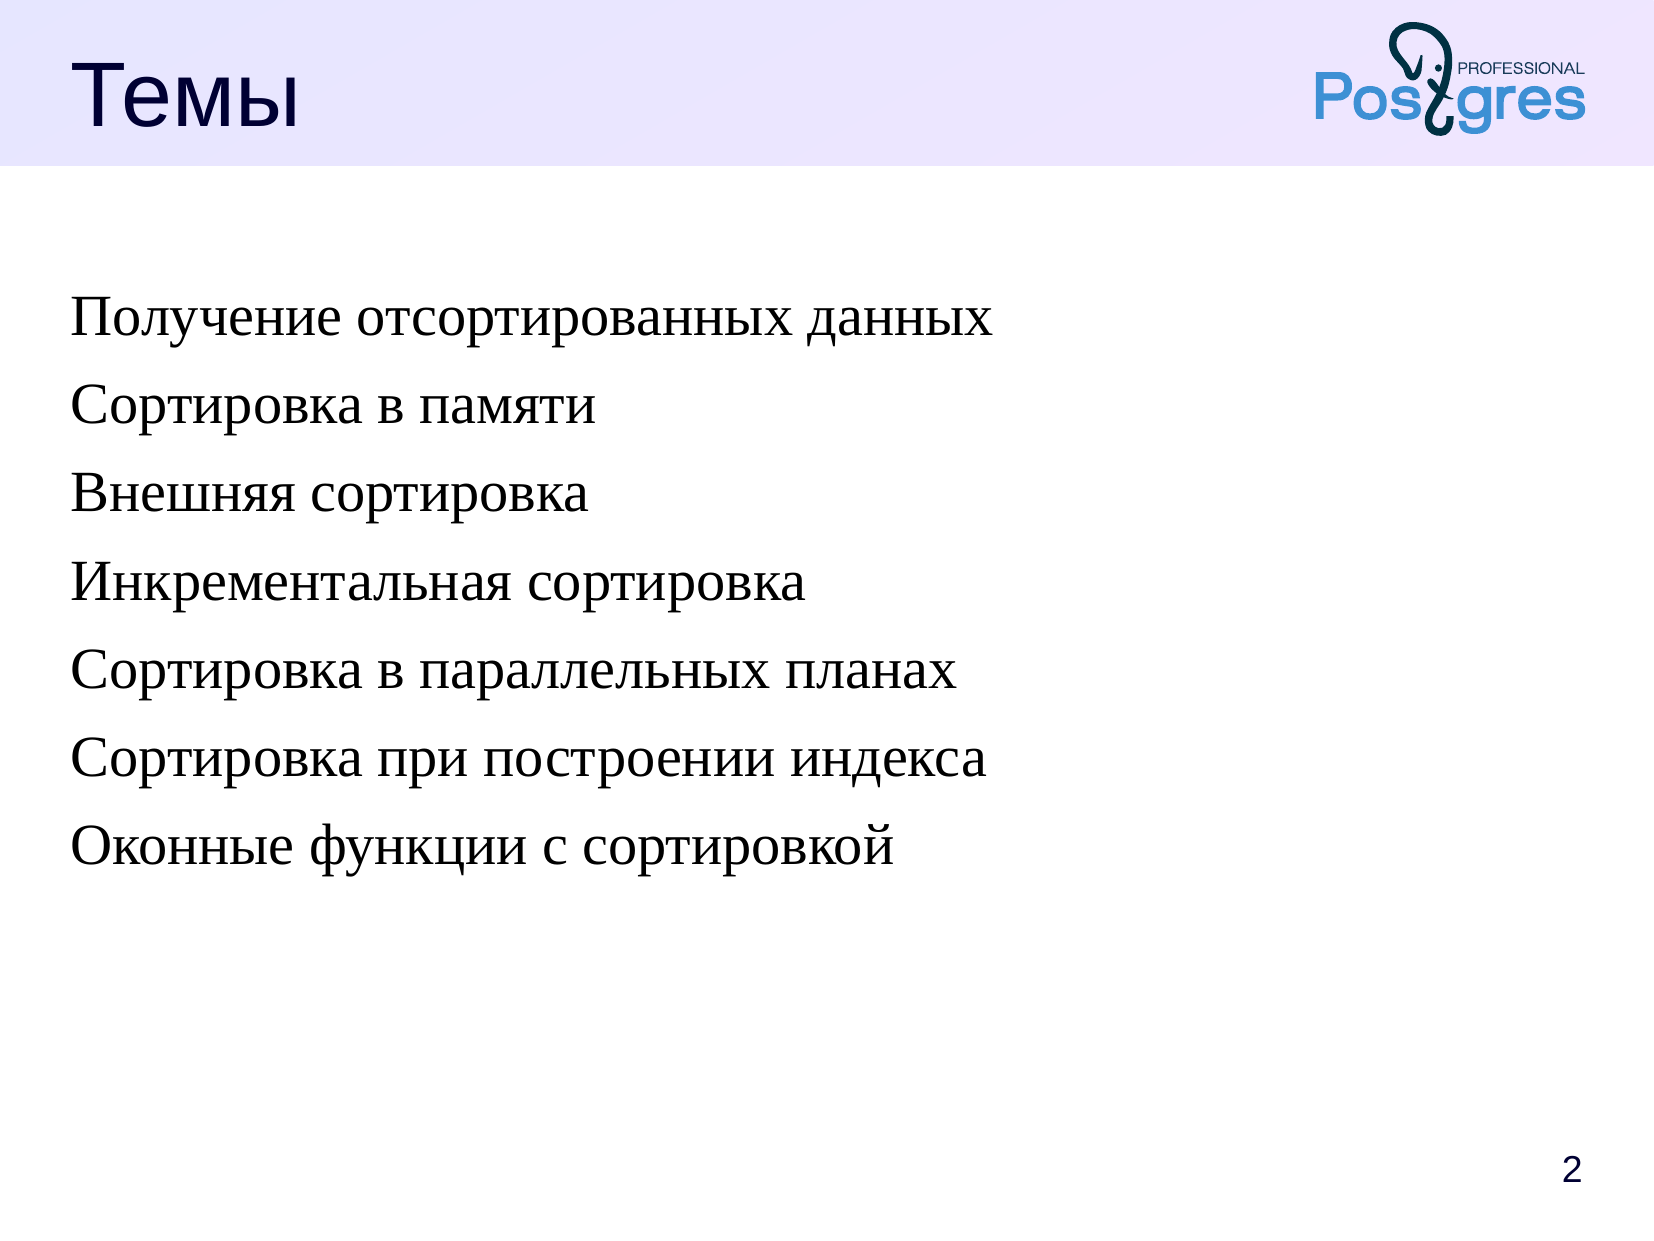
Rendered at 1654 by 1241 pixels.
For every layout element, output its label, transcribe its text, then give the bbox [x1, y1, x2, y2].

list Получение отсортированных данных Сортировка в памяти Внешняя сортировка Инкрементальная сортировка Сортировка в параллельных планах Сортировка при построении индекса Оконные функции с сортировкой [70, 283, 1583, 1141]
title Темы [70, 43, 1241, 147]
